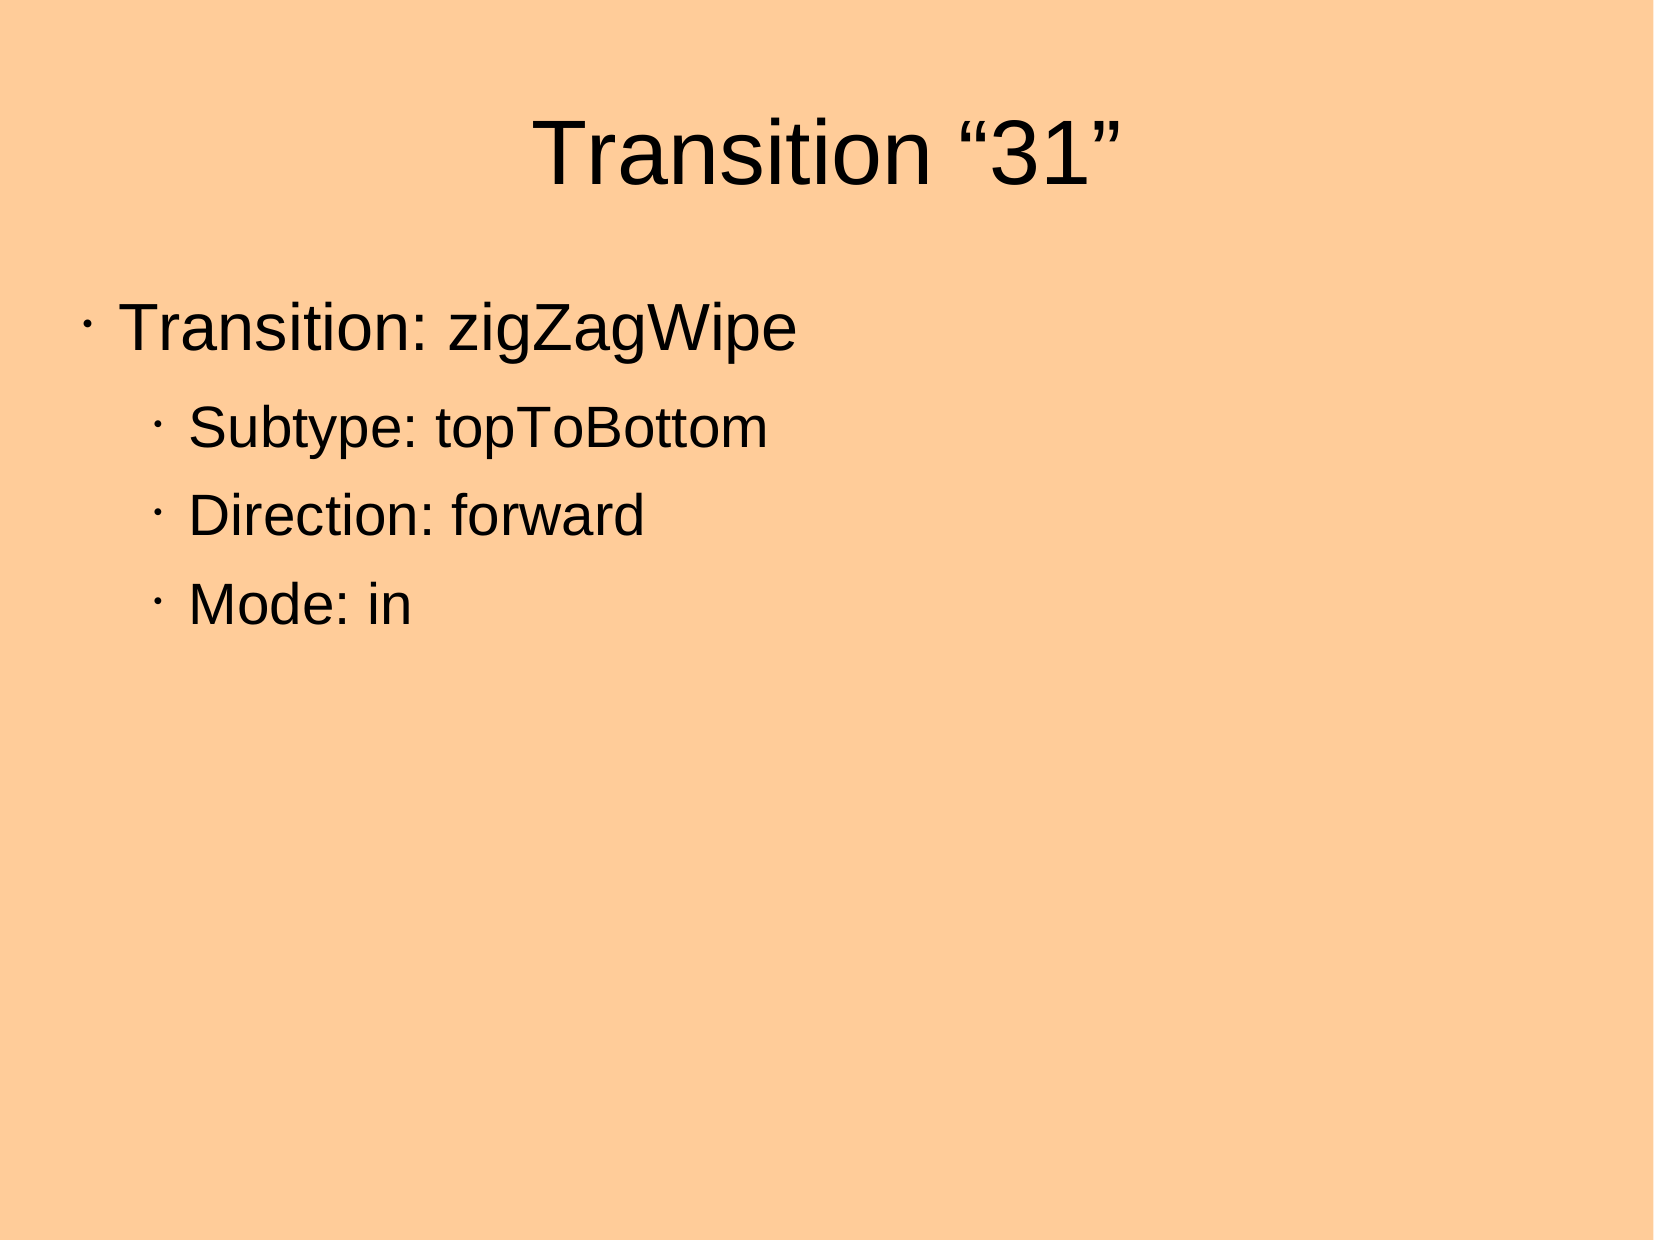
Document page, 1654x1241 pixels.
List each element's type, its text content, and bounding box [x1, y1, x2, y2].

list Transition: zigZagWipe Subtype: topToBottom Direction: forward Mode: in [82, 290, 1571, 1080]
title Transition “31” [82, 49, 1571, 257]
